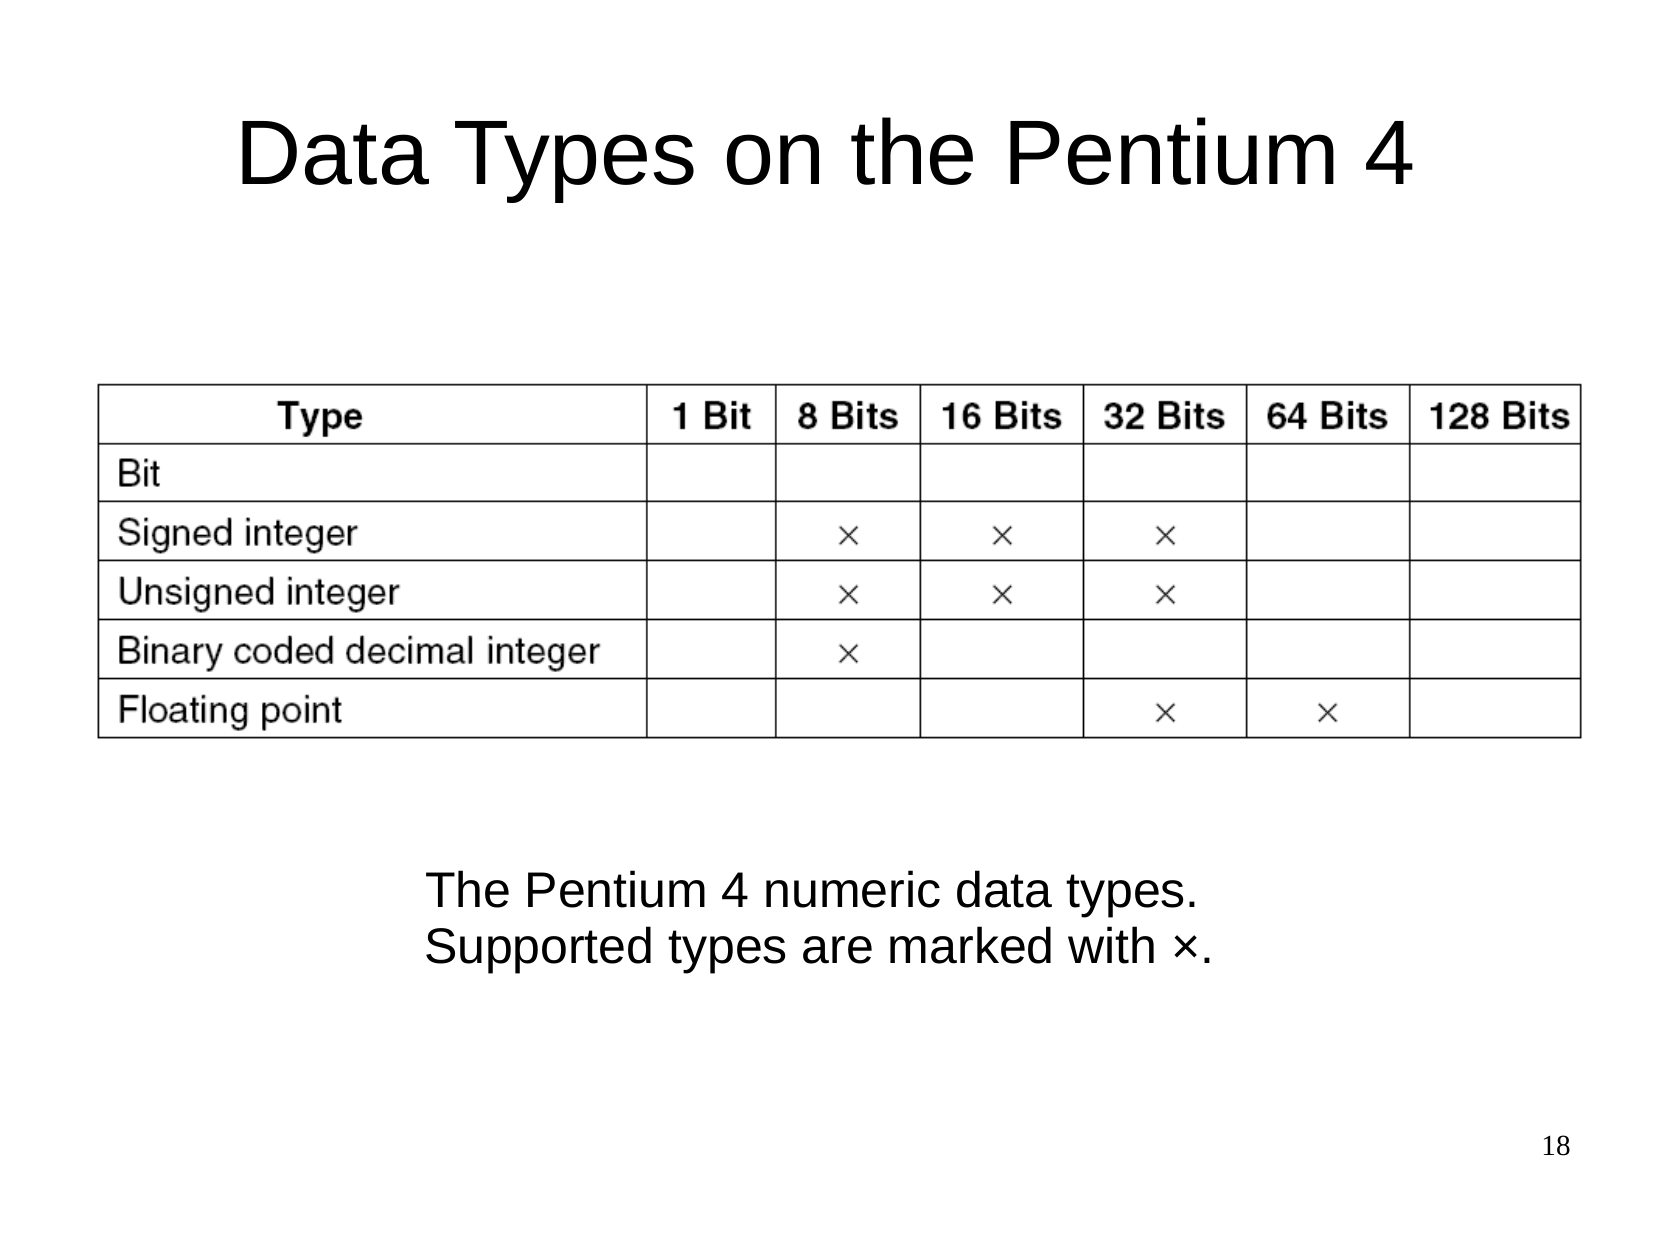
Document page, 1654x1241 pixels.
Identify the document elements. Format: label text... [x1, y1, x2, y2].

picture [87, 378, 1588, 748]
text_box The Pentium 4 numeric data types. Supported types are marked with ×. [409, 855, 1231, 983]
title Data Types on the Pentium 4 [82, 49, 1571, 257]
